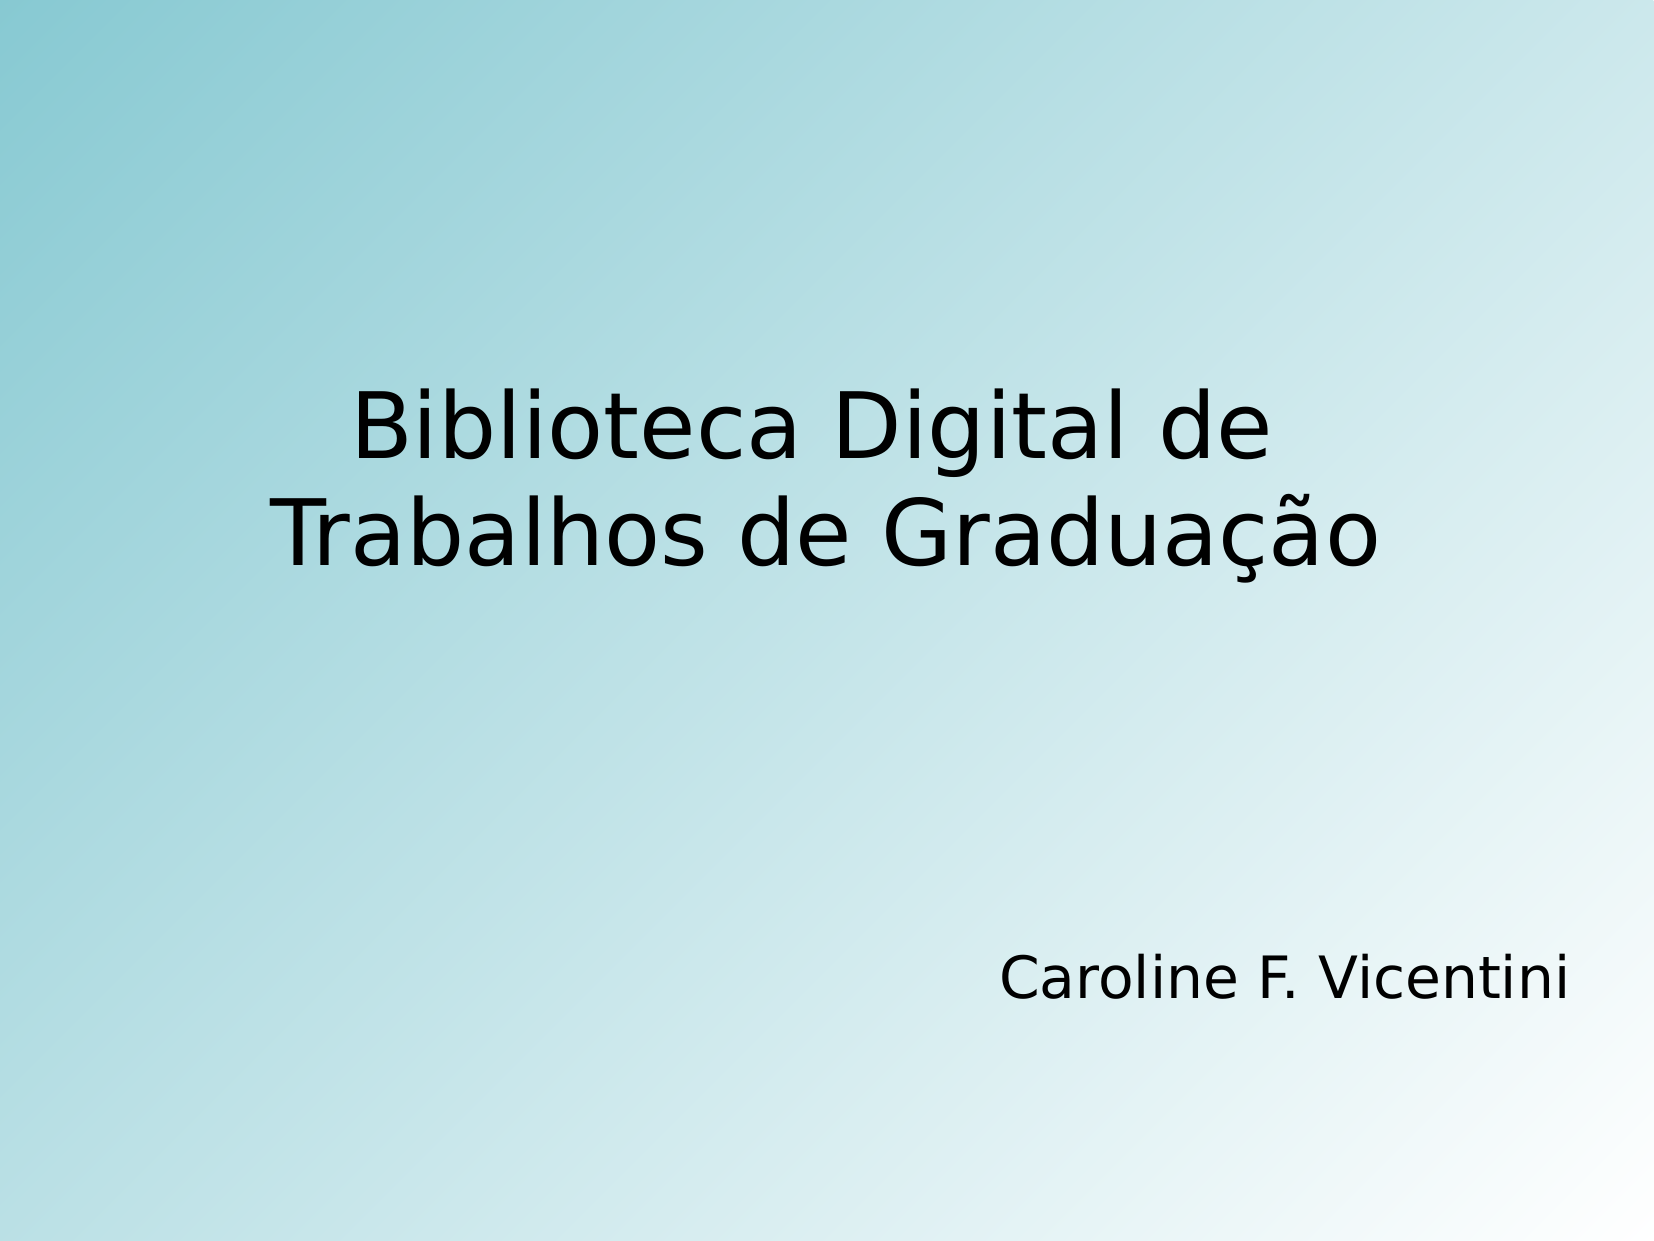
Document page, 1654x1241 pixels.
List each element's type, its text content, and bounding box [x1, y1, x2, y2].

subtitle Caroline F. Vicentini [82, 856, 1571, 1102]
title Biblioteca Digital de Trabalhos de Graduação [82, 45, 1571, 856]
